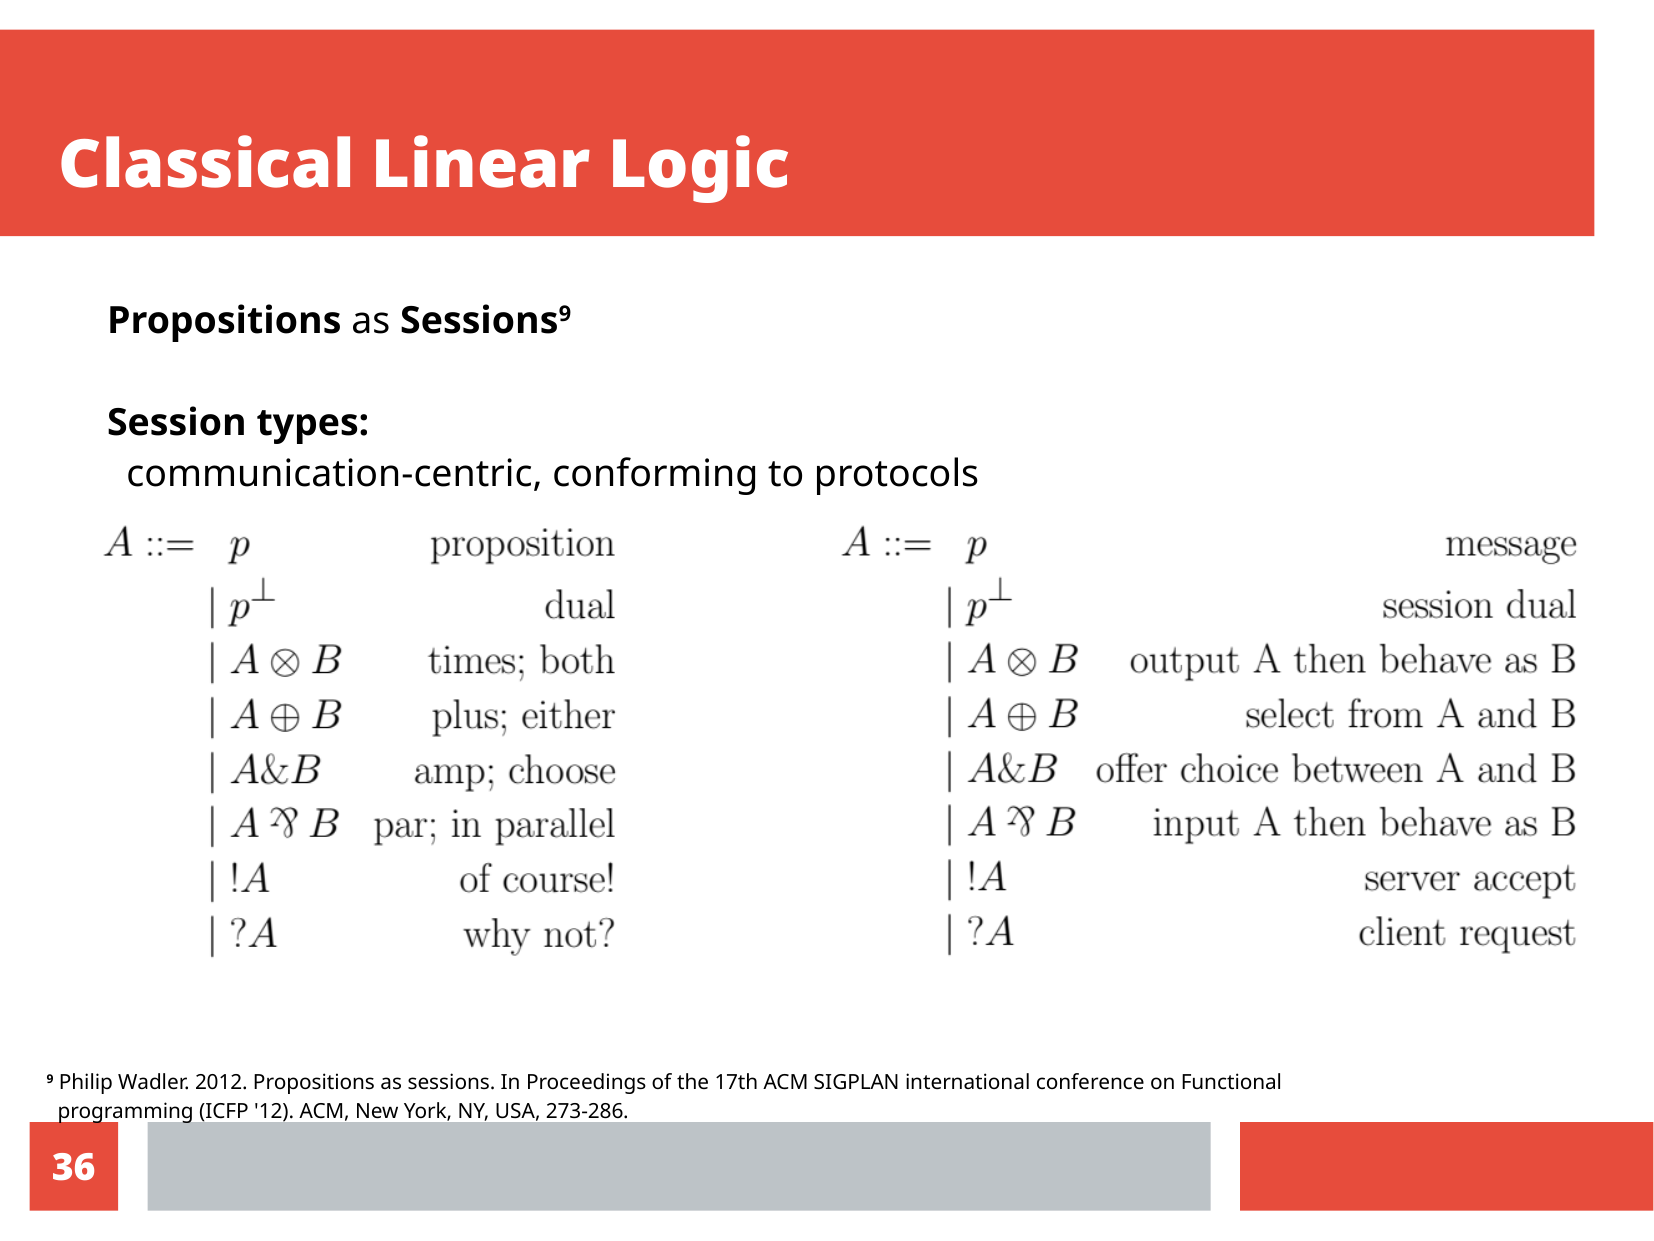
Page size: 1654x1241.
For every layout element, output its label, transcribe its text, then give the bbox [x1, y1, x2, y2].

text_box 9 Philip Wadler. 2012. Propositions as sessions. In Proceedings of the 17th ACM SIGPLAN international conference on Functional programming (ICFP '12). ACM, New York, NY, USA, 273-286. [31, 1060, 1612, 1124]
title Classical Linear Logic [59, 59, 1595, 207]
picture [833, 517, 1586, 965]
picture [95, 517, 625, 967]
text_box Propositions as Sessions9 Session types: communication-centric, conforming to protocols [92, 286, 1479, 519]
